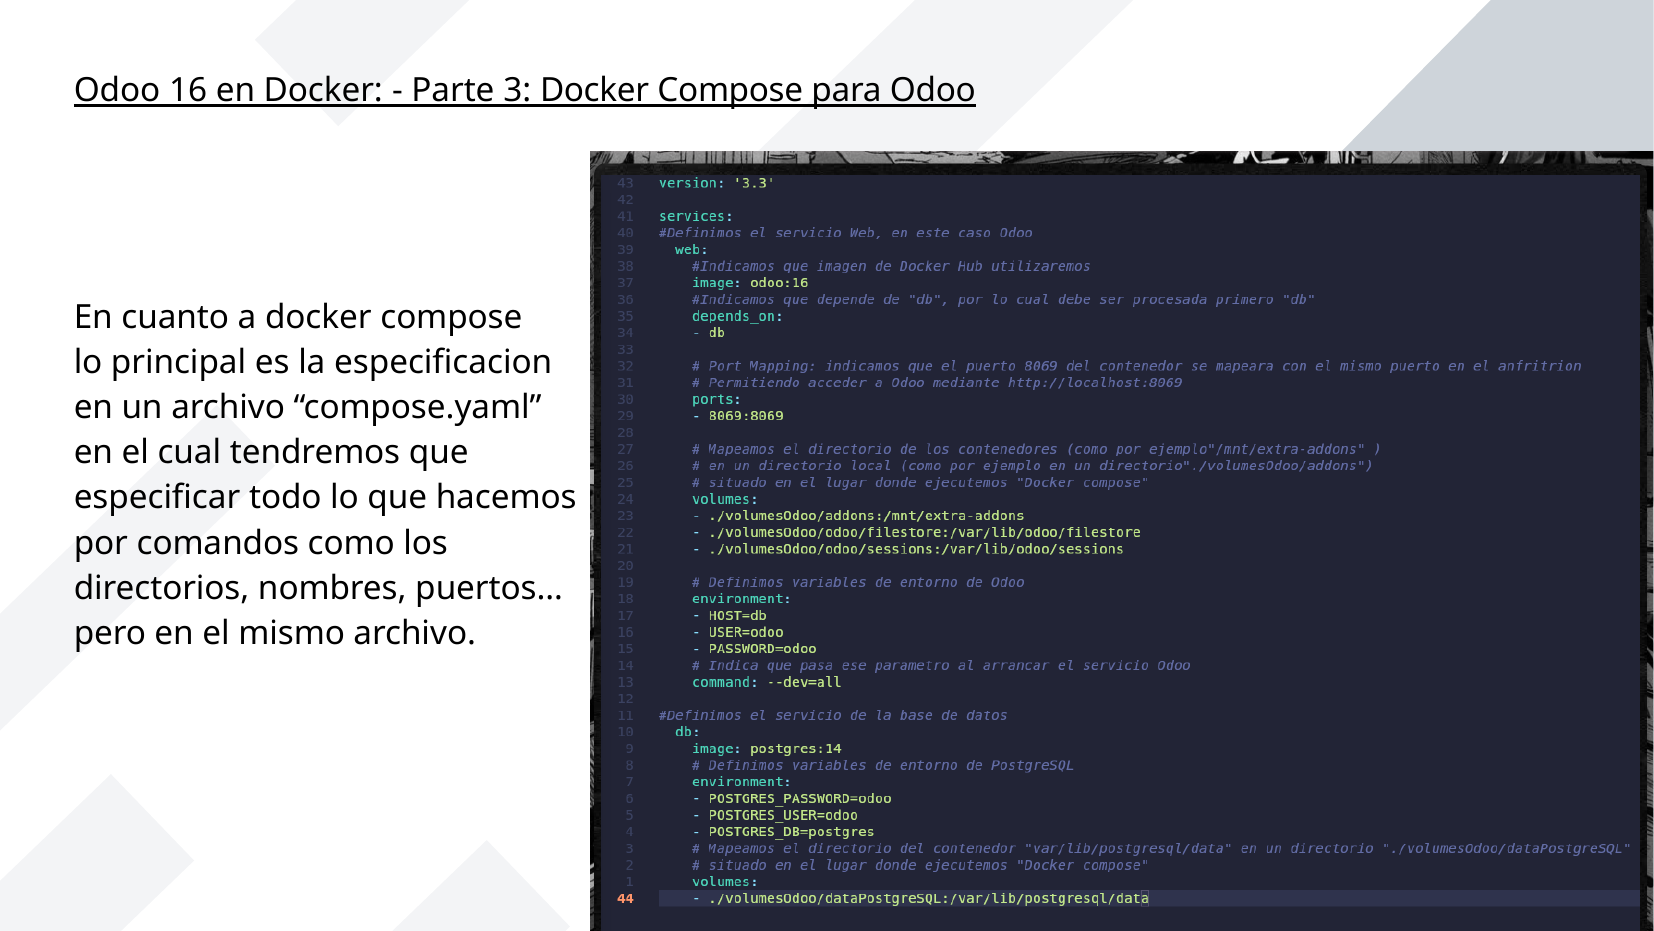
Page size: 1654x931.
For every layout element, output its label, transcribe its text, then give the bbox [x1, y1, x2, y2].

text_box Odoo 16 en Docker: - Parte 3: Docker Compose para Odoo En cuanto a docker compose lo principal es la especificacion en un archivo “compose.yaml” en el cual tendremos que especificar todo lo que hacemos por comandos como los directorios, nombres, puertos… pero en el mismo archivo. [59, 59, 1123, 886]
picture [590, 151, 1654, 931]
